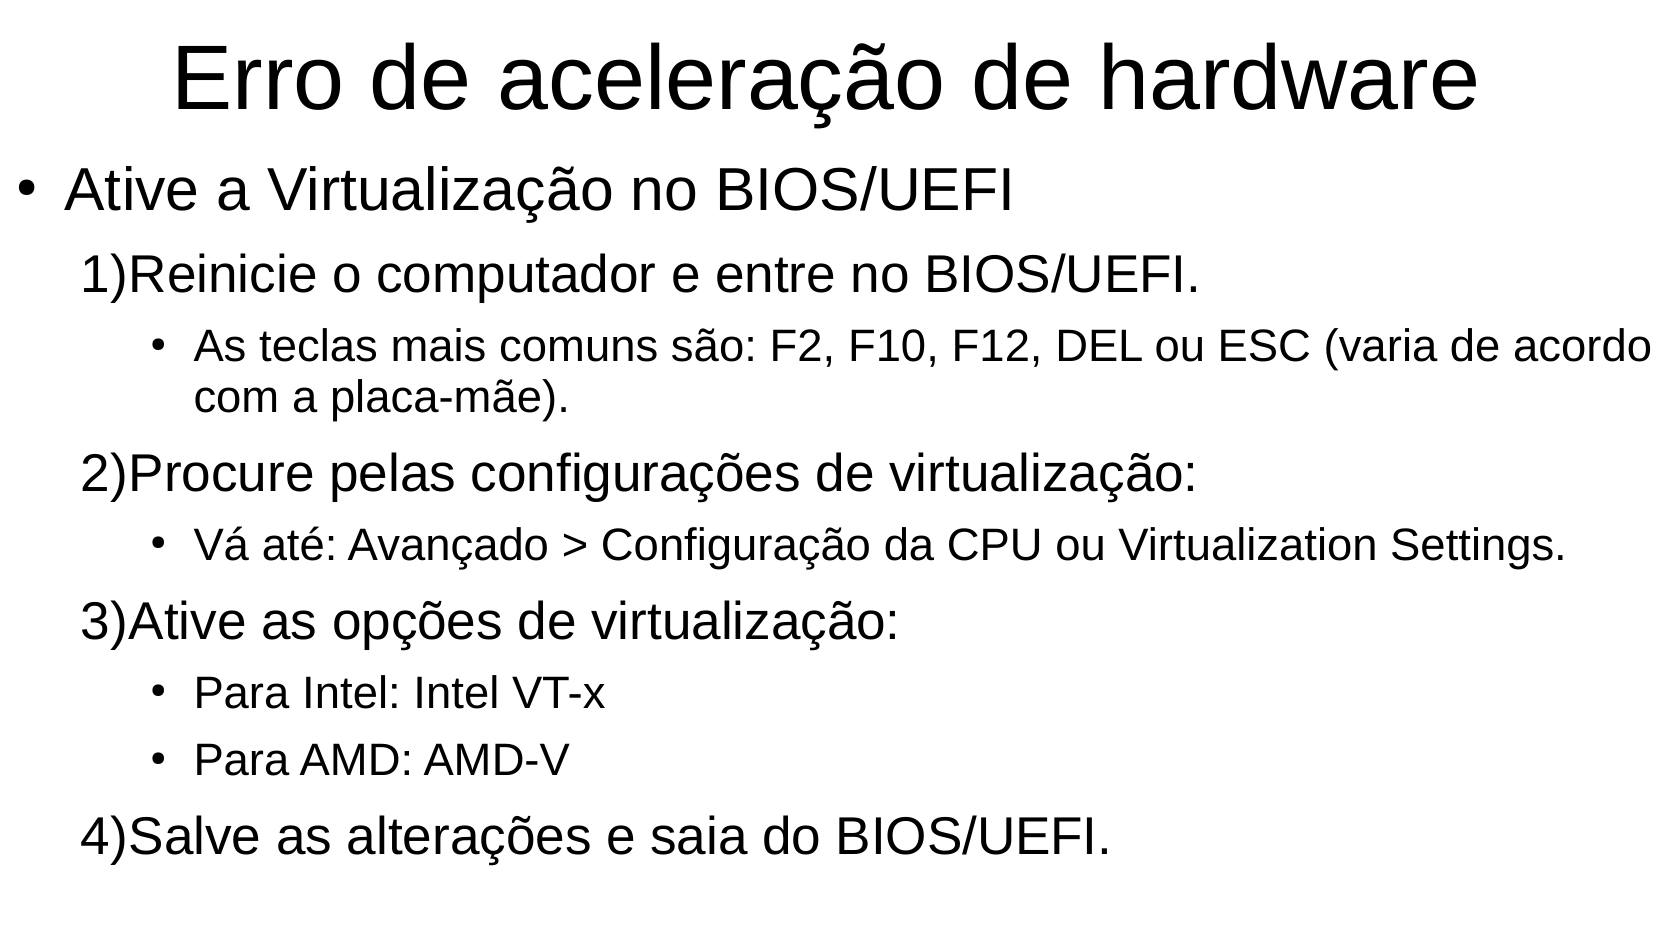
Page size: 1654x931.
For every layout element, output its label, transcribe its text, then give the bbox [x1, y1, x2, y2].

list Ative a Virtualização no BIOS/UEFI Reinicie o computador e entre no BIOS/UEFI. As teclas mais comuns são: F2, F10, F12, DEL ou ESC (varia de acordo com a placa-mãe). Procure pelas configurações de virtualização: Vá até: Avançado > Configuração da CPU ou Virtualization Settings. Ative as opções de virtualização: Para Intel: Intel VT-x Para AMD: AMD-V Salve as alterações e saia do BIOS/UEFI. [0, 155, 1654, 867]
title Erro de aceleração de hardware [0, 0, 1654, 155]
